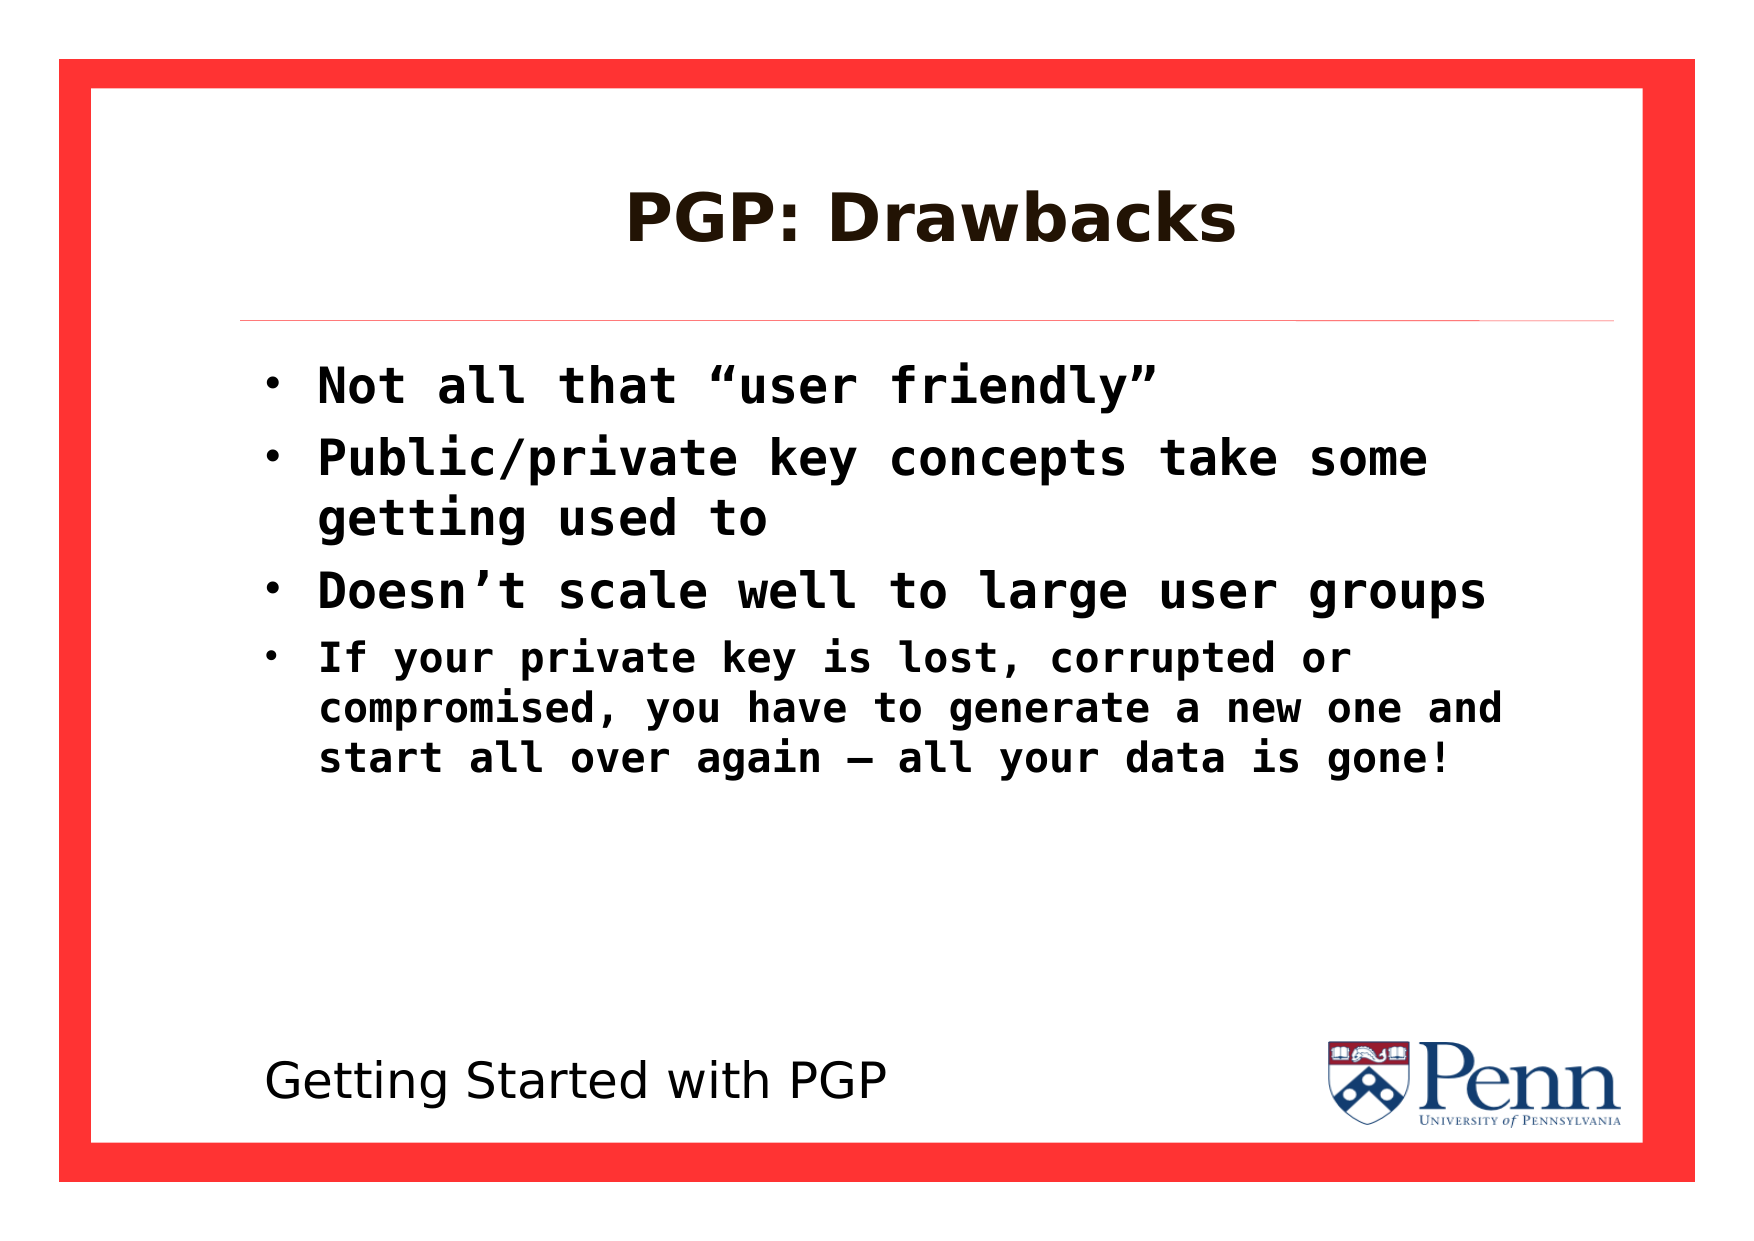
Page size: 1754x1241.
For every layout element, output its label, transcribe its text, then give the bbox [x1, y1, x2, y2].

picture [1327, 1039, 1621, 1128]
list Not all that “user friendly” Public/private key concepts take some getting used to Doesn’t scale well to large user groups If your private key is lost, corrupted or compromised, you have to generate a new one and start all over again – all your data is gone! [249, 345, 1614, 1020]
title PGP: Drawbacks [249, 120, 1614, 309]
